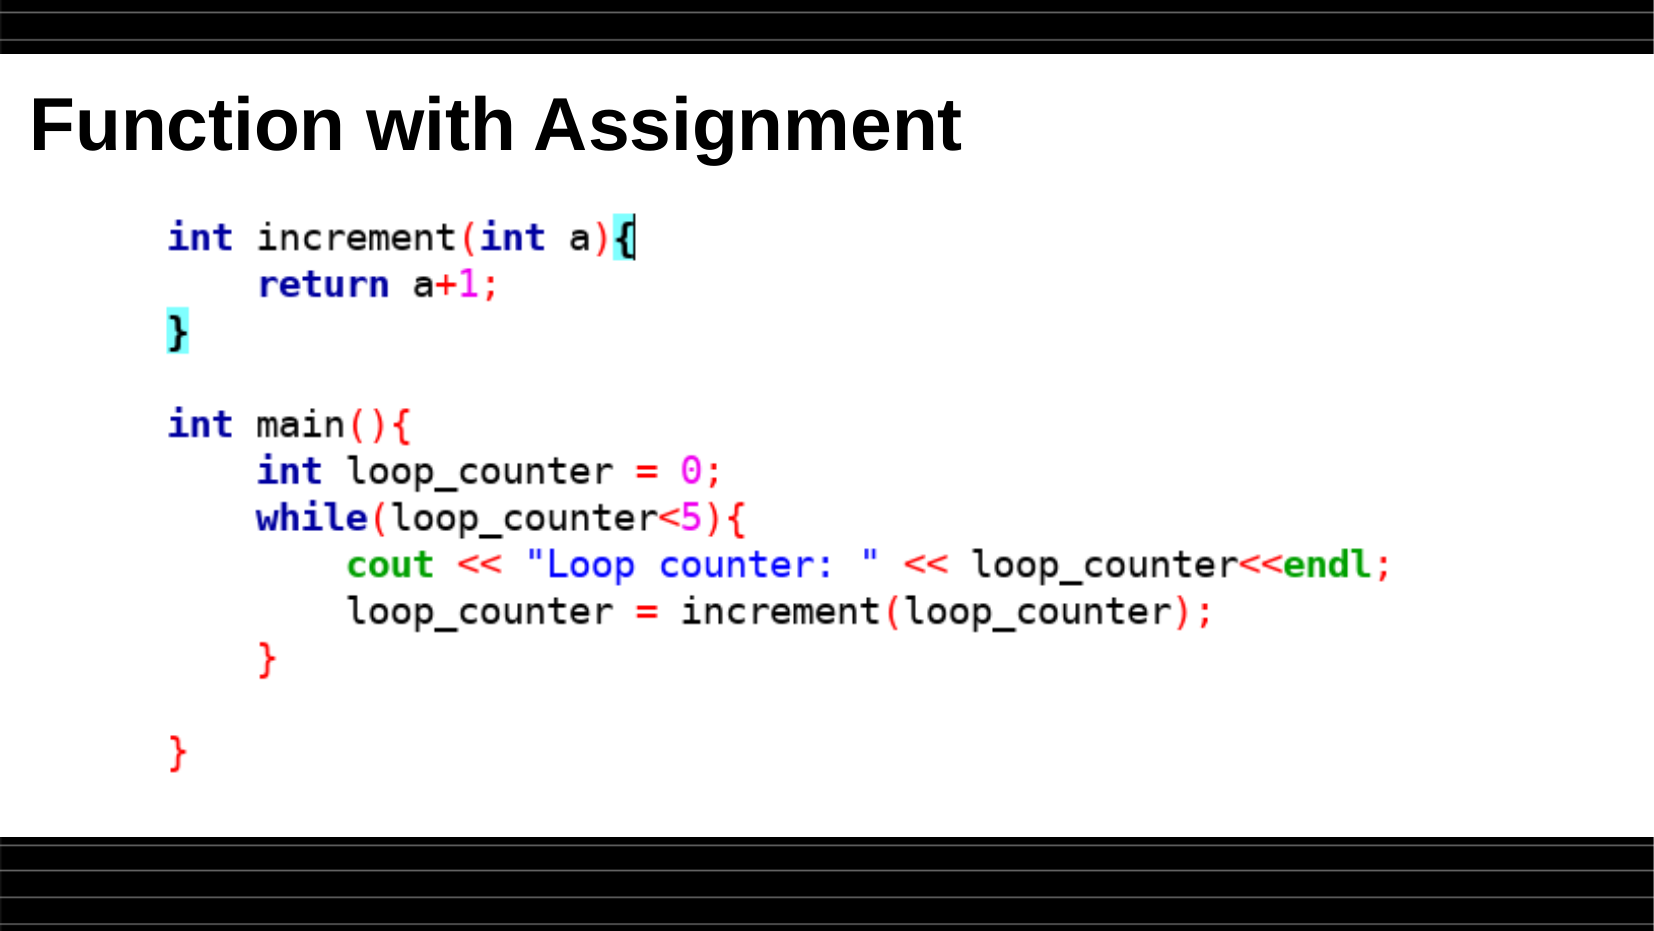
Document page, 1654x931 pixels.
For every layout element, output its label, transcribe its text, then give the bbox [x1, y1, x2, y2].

picture [165, 206, 1411, 796]
picture [0, 837, 1654, 931]
text_box Function with Assignment [15, 75, 1546, 174]
picture [0, 0, 1654, 54]
